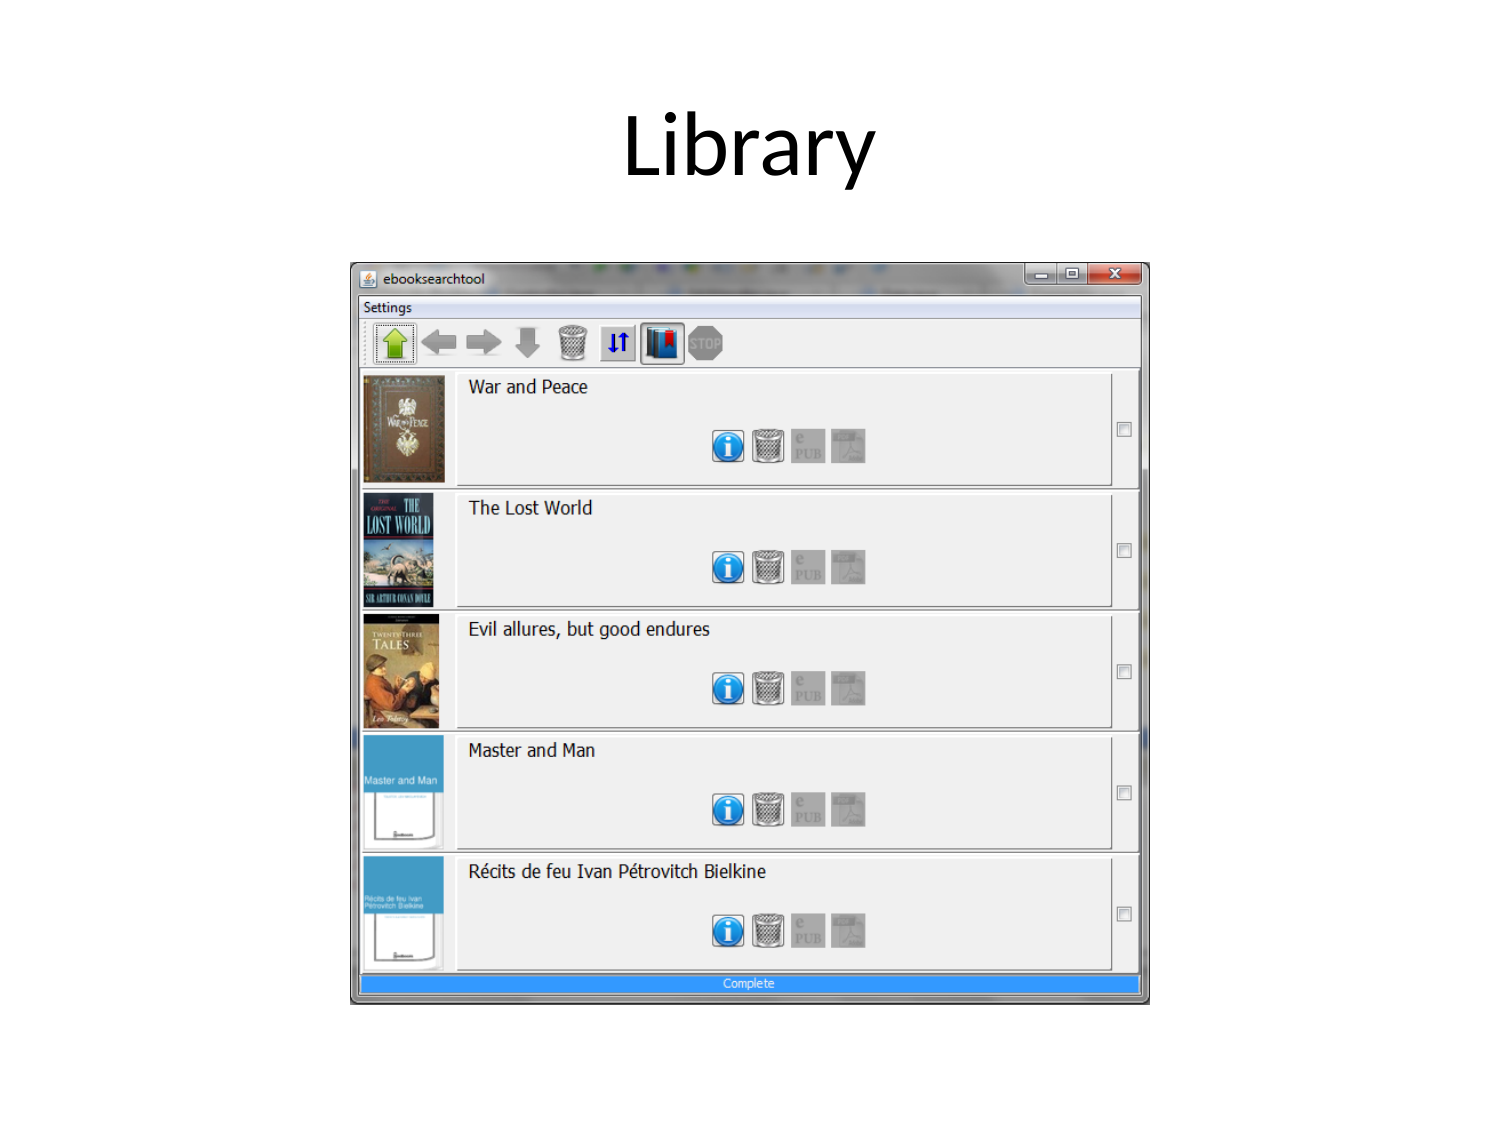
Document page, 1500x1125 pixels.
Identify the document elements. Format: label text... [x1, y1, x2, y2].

picture [350, 262, 1150, 1005]
title Library [75, 45, 1425, 233]
